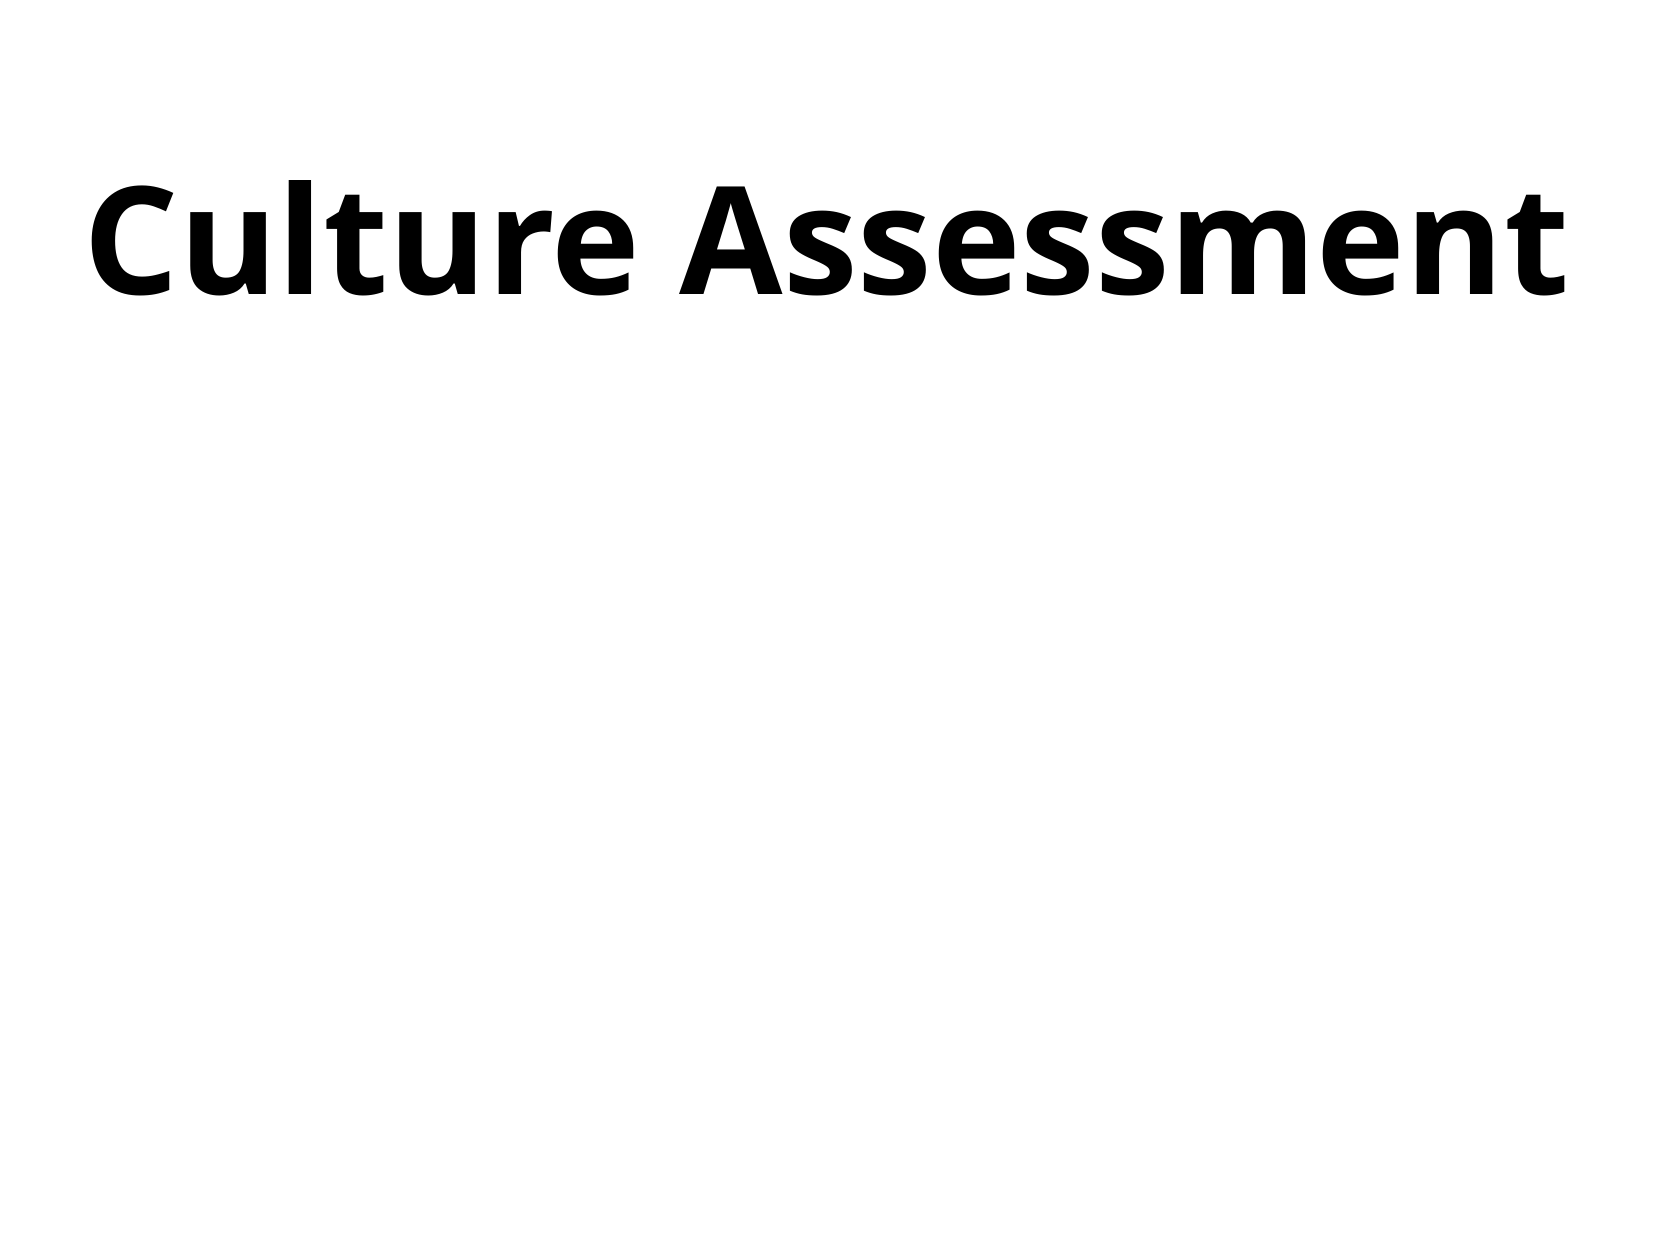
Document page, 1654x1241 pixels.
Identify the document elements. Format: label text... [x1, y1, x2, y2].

title Culture Assessment [59, 66, 1595, 407]
